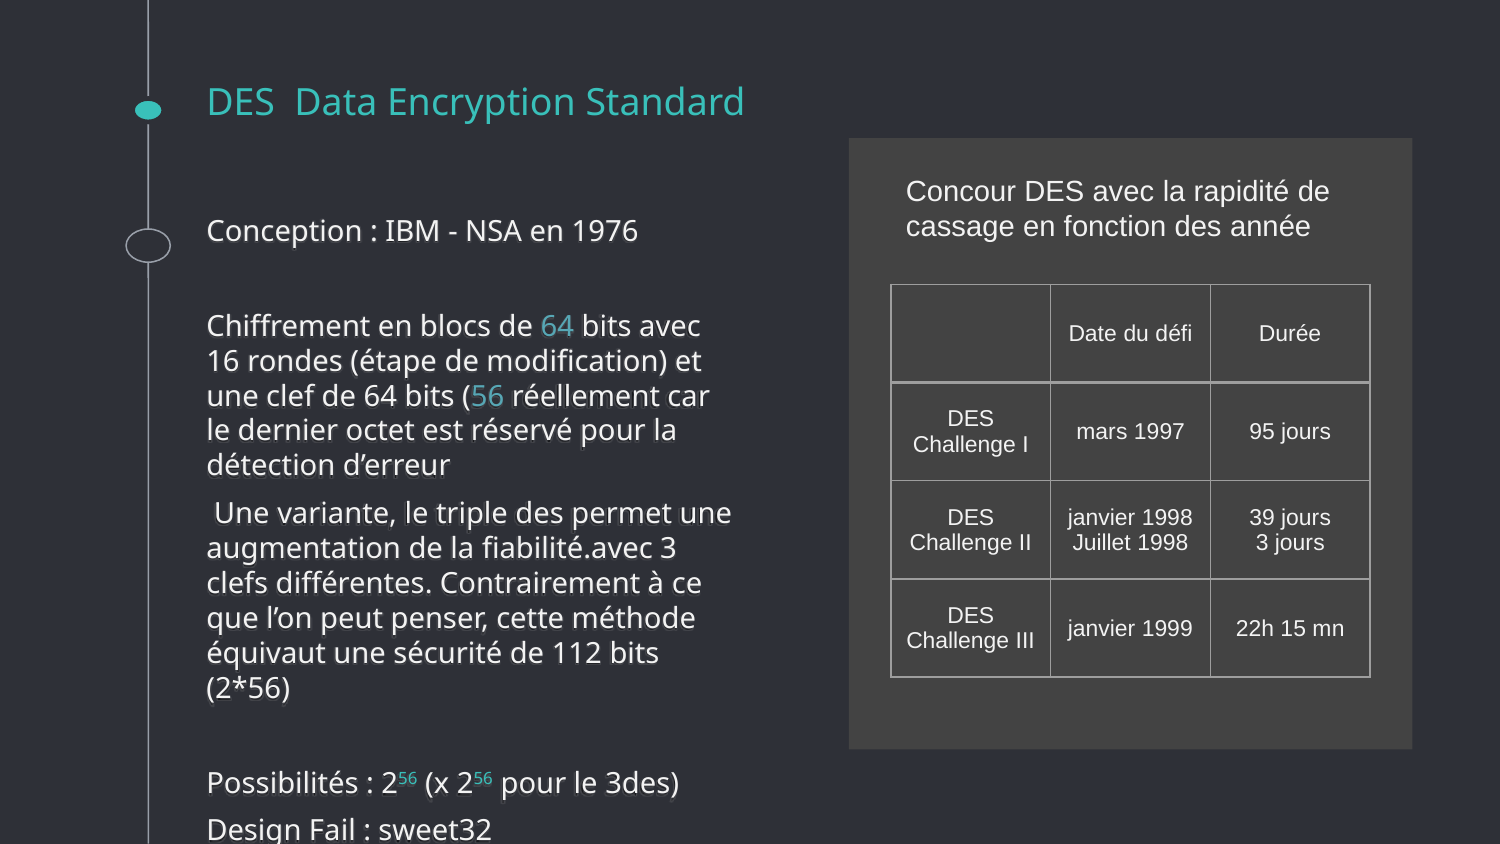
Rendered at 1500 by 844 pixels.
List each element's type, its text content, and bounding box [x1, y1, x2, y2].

title DES Data Encryption Standard [191, 81, 1317, 139]
table_cell mars 1997 [1051, 384, 1210, 480]
list [848, 138, 1413, 750]
table_header Durée [1211, 285, 1369, 381]
table_cell 39 jours 3 jours [1211, 481, 1369, 578]
table_cell janvier 1998 Juillet 1998 [1051, 481, 1210, 578]
text_box Concour DES avec la rapidité de cassage en fonction des année [890, 157, 1371, 266]
table_cell 95 jours [1211, 384, 1369, 480]
table_cell DES Challenge II [892, 481, 1050, 578]
table_header [892, 285, 1050, 381]
table_cell DES Challenge I [892, 384, 1050, 480]
table_cell 22h 15 mn [1211, 580, 1369, 676]
table_cell DES Challenge III [892, 580, 1050, 676]
table_header Date du défi [1051, 285, 1210, 381]
table_cell janvier 1999 [1051, 580, 1210, 676]
list Conception : IBM - NSA en 1976 Chiffrement en blocs de 64 bits avec 16 rondes (étape de modification) et une clef de 64 bits (56 réellement car le dernier octet est réservé pour la détection d’erreur Une variante, le triple des permet une augmentation de la fiabilité.avec 3 clefs différentes. Contrairement à ce que l’on peut penser, cette méthode équivaut une sécurité de 112 bits (2*56) Possibilités : 256 (x 256 pour le 3des) Design Fail : sweet32 [191, 196, 755, 808]
